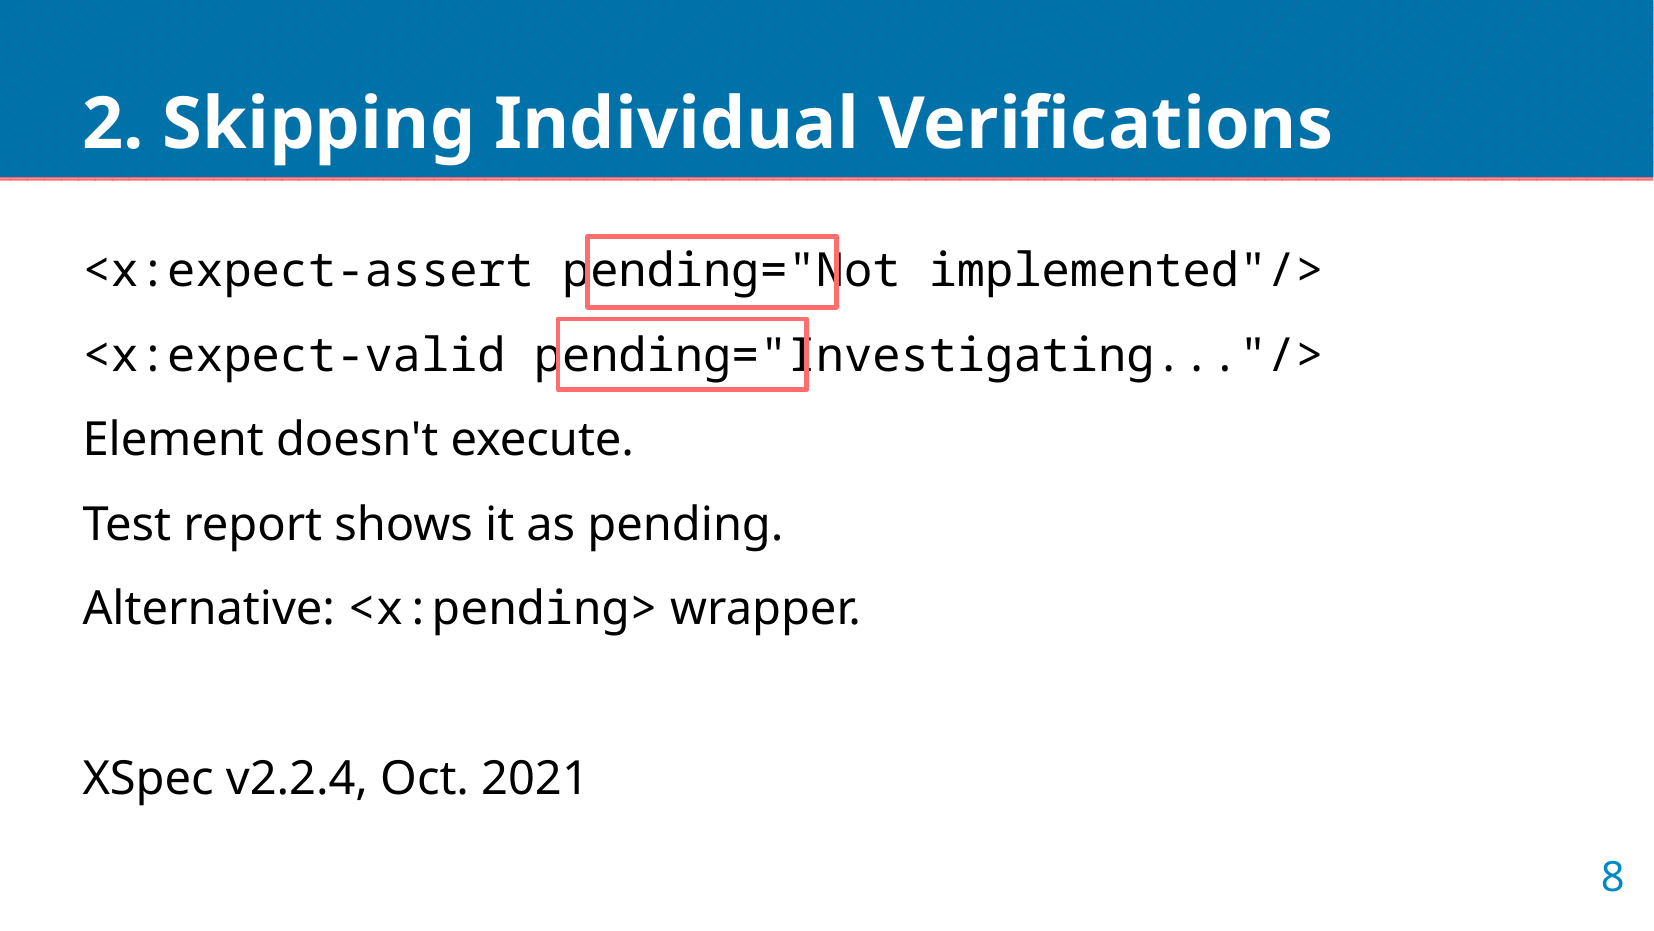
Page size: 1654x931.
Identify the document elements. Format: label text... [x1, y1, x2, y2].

title 2. Skipping Individual Verifications [82, 14, 1571, 171]
list <x:expect-assert pending="Not implemented"/> <x:expect-valid pending="Investigating..."/> Element doesn't execute. Test report shows it as pending. Alternative: <x:pending> wrapper. XSpec v2.2.4, Oct. 2021 [590, 239, 834, 305]
list <x:expect-assert pending="Not implemented"/> <x:expect-valid pending="Investigating..."/> Element doesn't execute. Test report shows it as pending. Alternative: <x:pending> wrapper. XSpec v2.2.4, Oct. 2021 [82, 236, 1563, 811]
